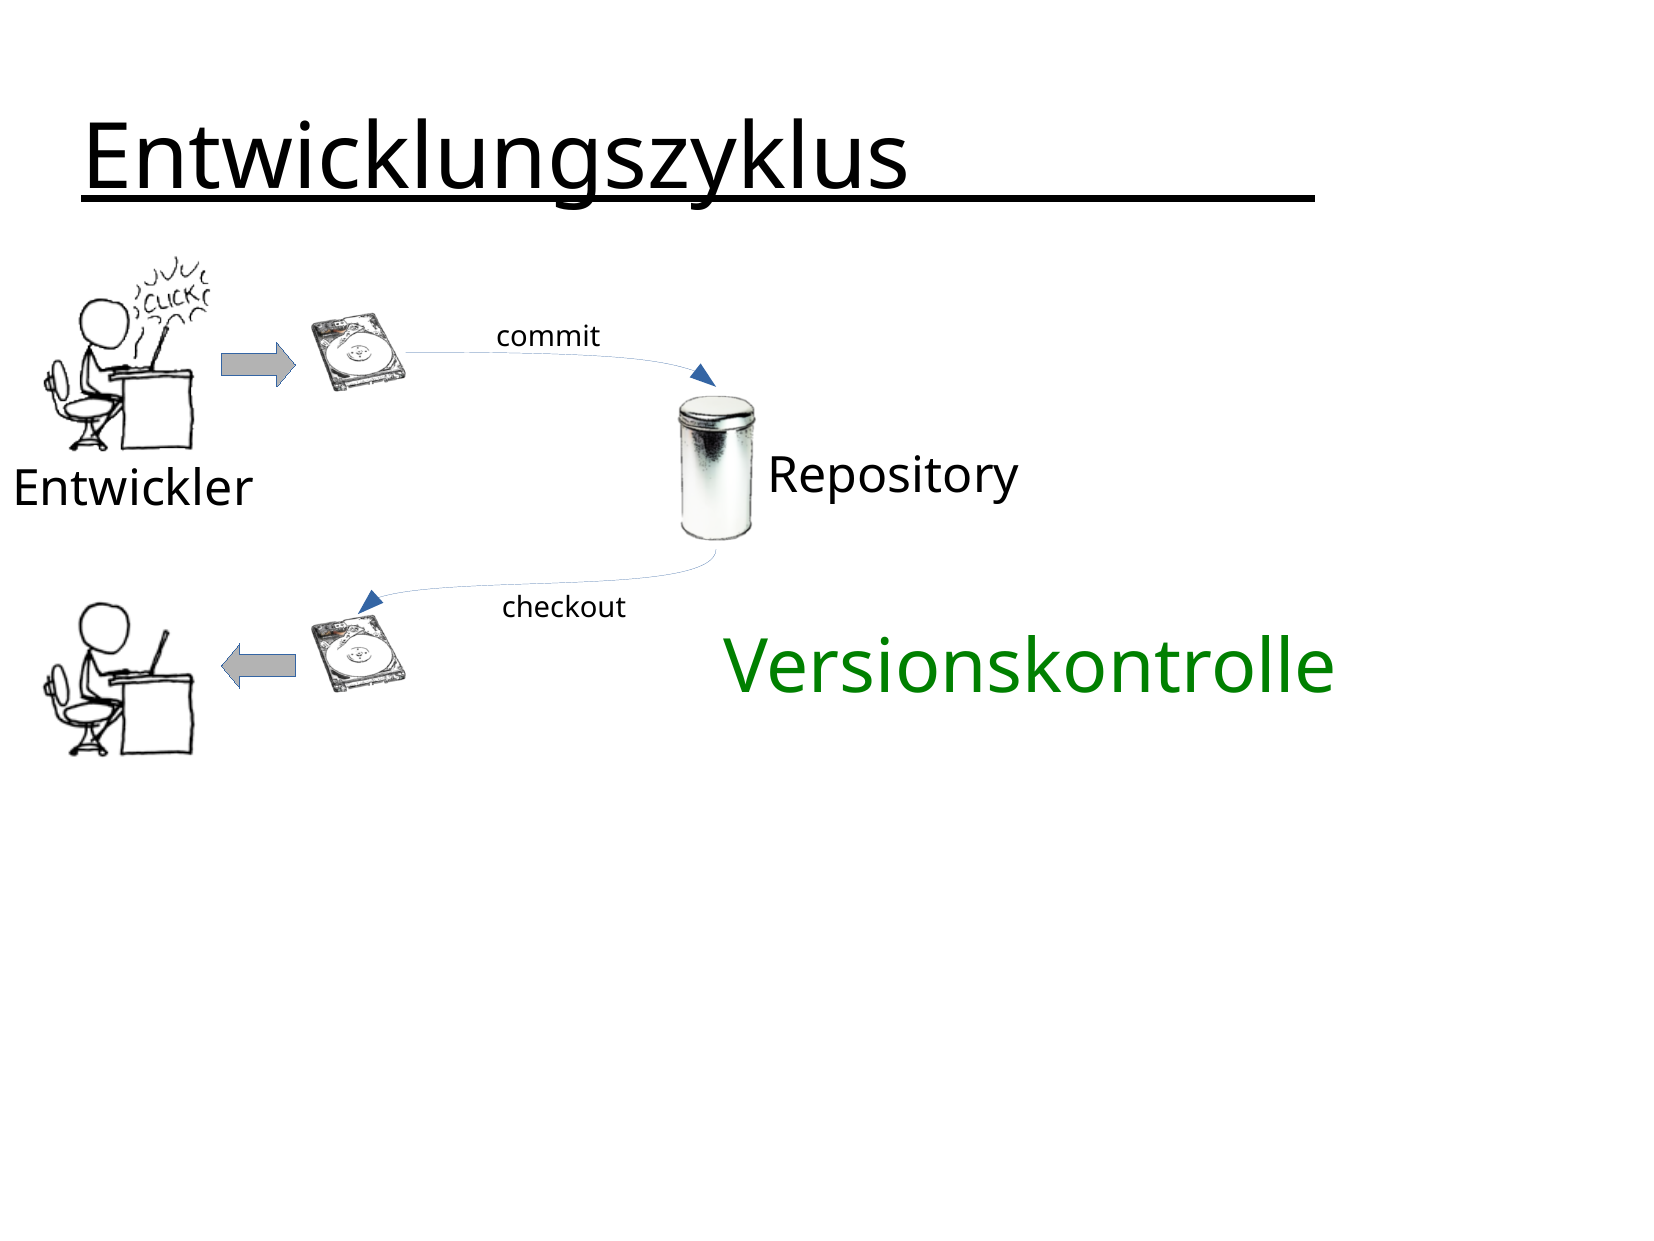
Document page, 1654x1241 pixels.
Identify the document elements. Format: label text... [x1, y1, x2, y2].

text_box Entwickler [0, 444, 369, 531]
title Entwicklungszyklus [81, 49, 1570, 257]
text_box checkout [487, 578, 691, 636]
picture [310, 312, 406, 392]
text_box Versionskontrolle [708, 605, 1585, 727]
text_box commit [481, 307, 656, 364]
text_box Repository [752, 431, 1145, 517]
picture [310, 614, 406, 693]
picture [634, 386, 798, 550]
picture [14, 540, 223, 763]
picture [14, 236, 223, 459]
text_box [221, 643, 296, 689]
text_box [223, 342, 296, 387]
